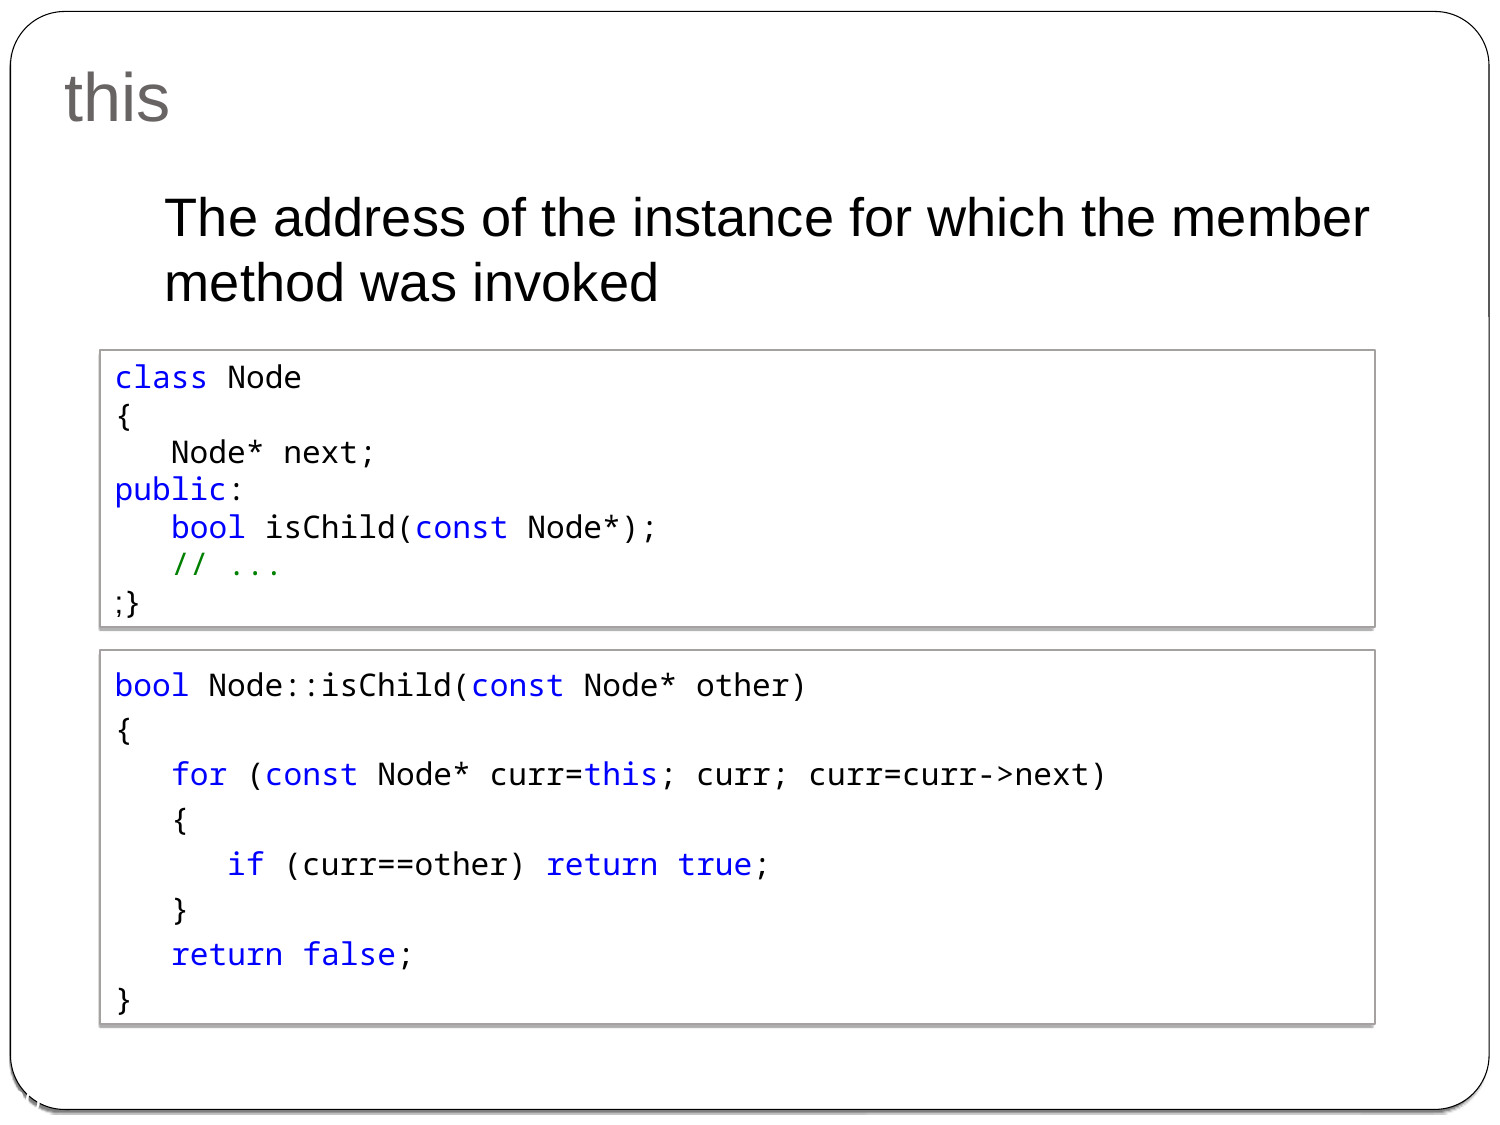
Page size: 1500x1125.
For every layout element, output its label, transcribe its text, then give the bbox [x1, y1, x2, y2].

list The address of the instance for which the member method was invoked [150, 174, 1425, 925]
title this [50, 45, 1450, 150]
text_box class Node { Node* next; public: bool isChild(const Node*); // ... }; [99, 349, 1375, 627]
slide_number <number> [0, 1074, 50, 1125]
text_box bool Node::isChild(const Node* other) { for (const Node* curr=this; curr; curr=curr->next) { if (curr==other) return true; } return false; } [99, 649, 1375, 1024]
